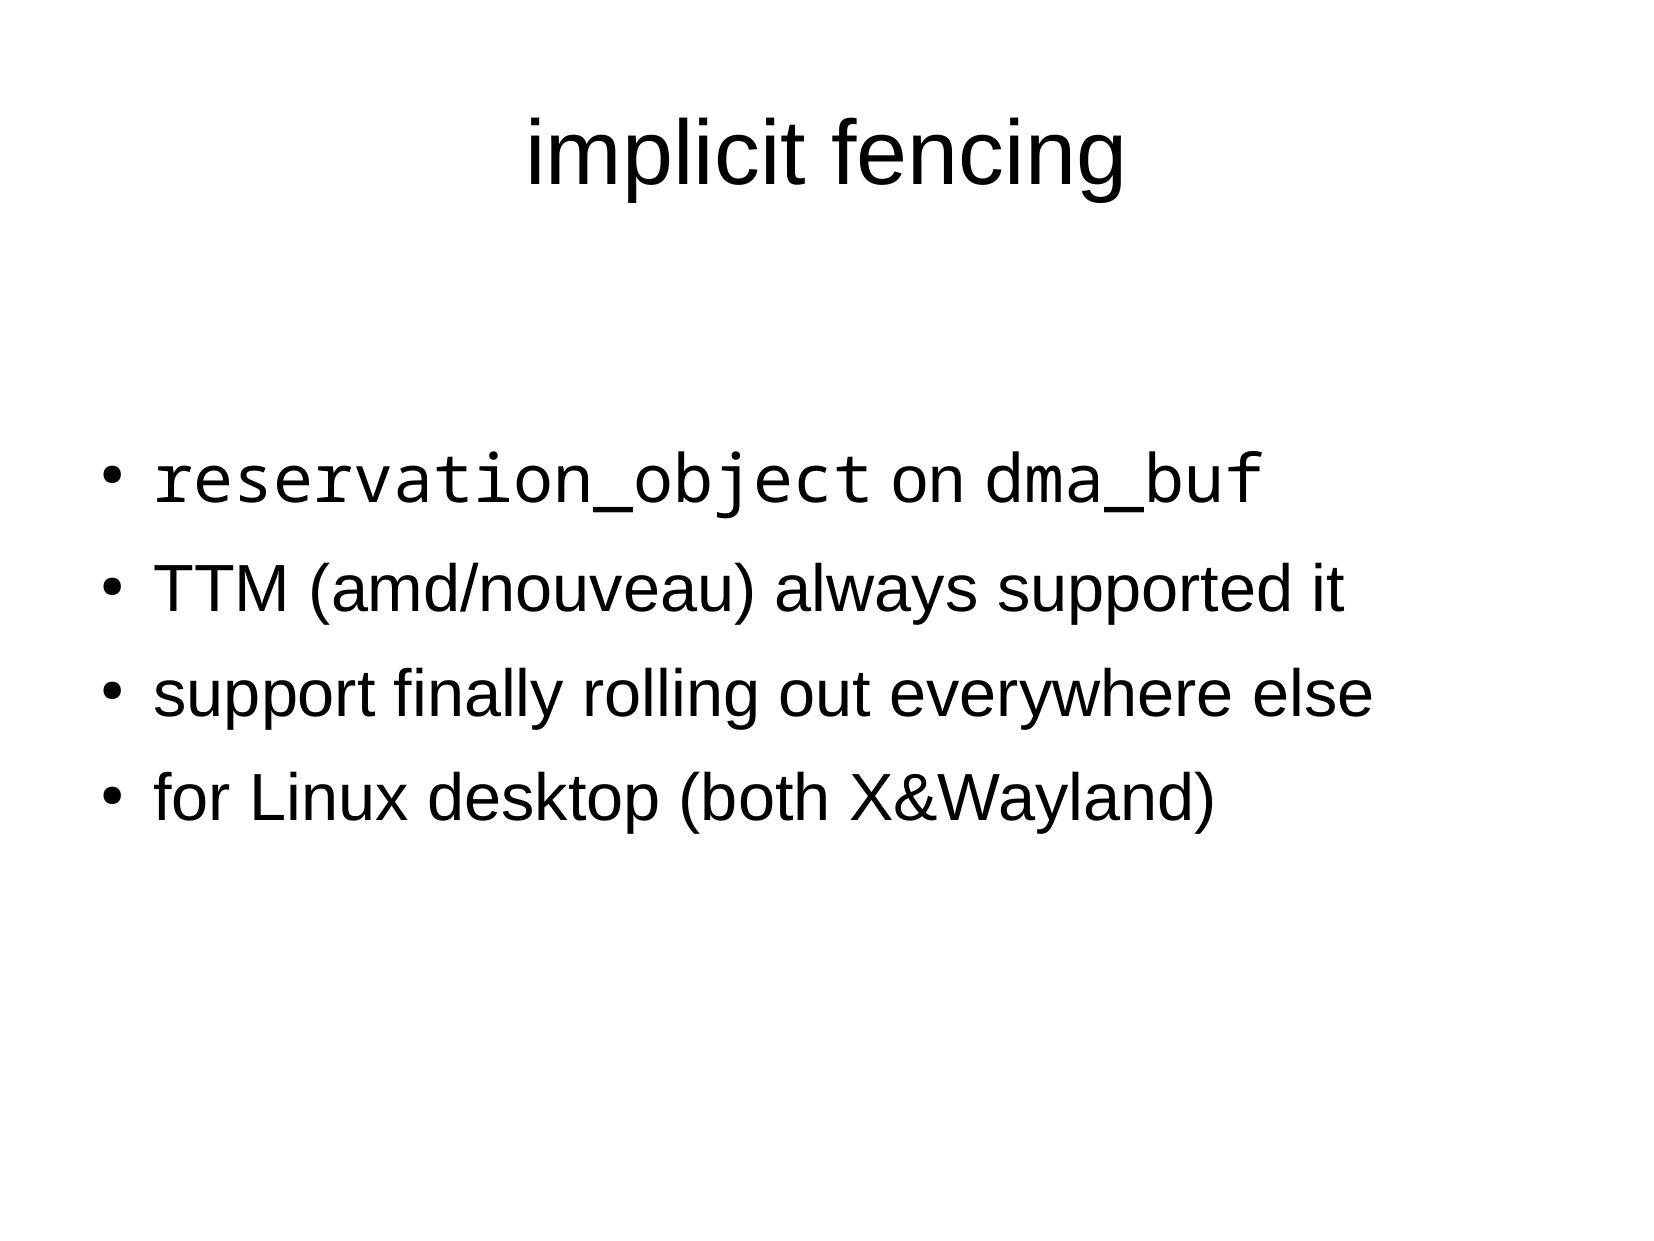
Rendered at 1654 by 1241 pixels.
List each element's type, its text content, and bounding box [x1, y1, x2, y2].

list reservation_object on dma_buf TTM (amd/nouveau) always supported it support finally rolling out everywhere else for Linux desktop (both X&Wayland) [82, 431, 1571, 1021]
title implicit fencing [82, 49, 1571, 257]
